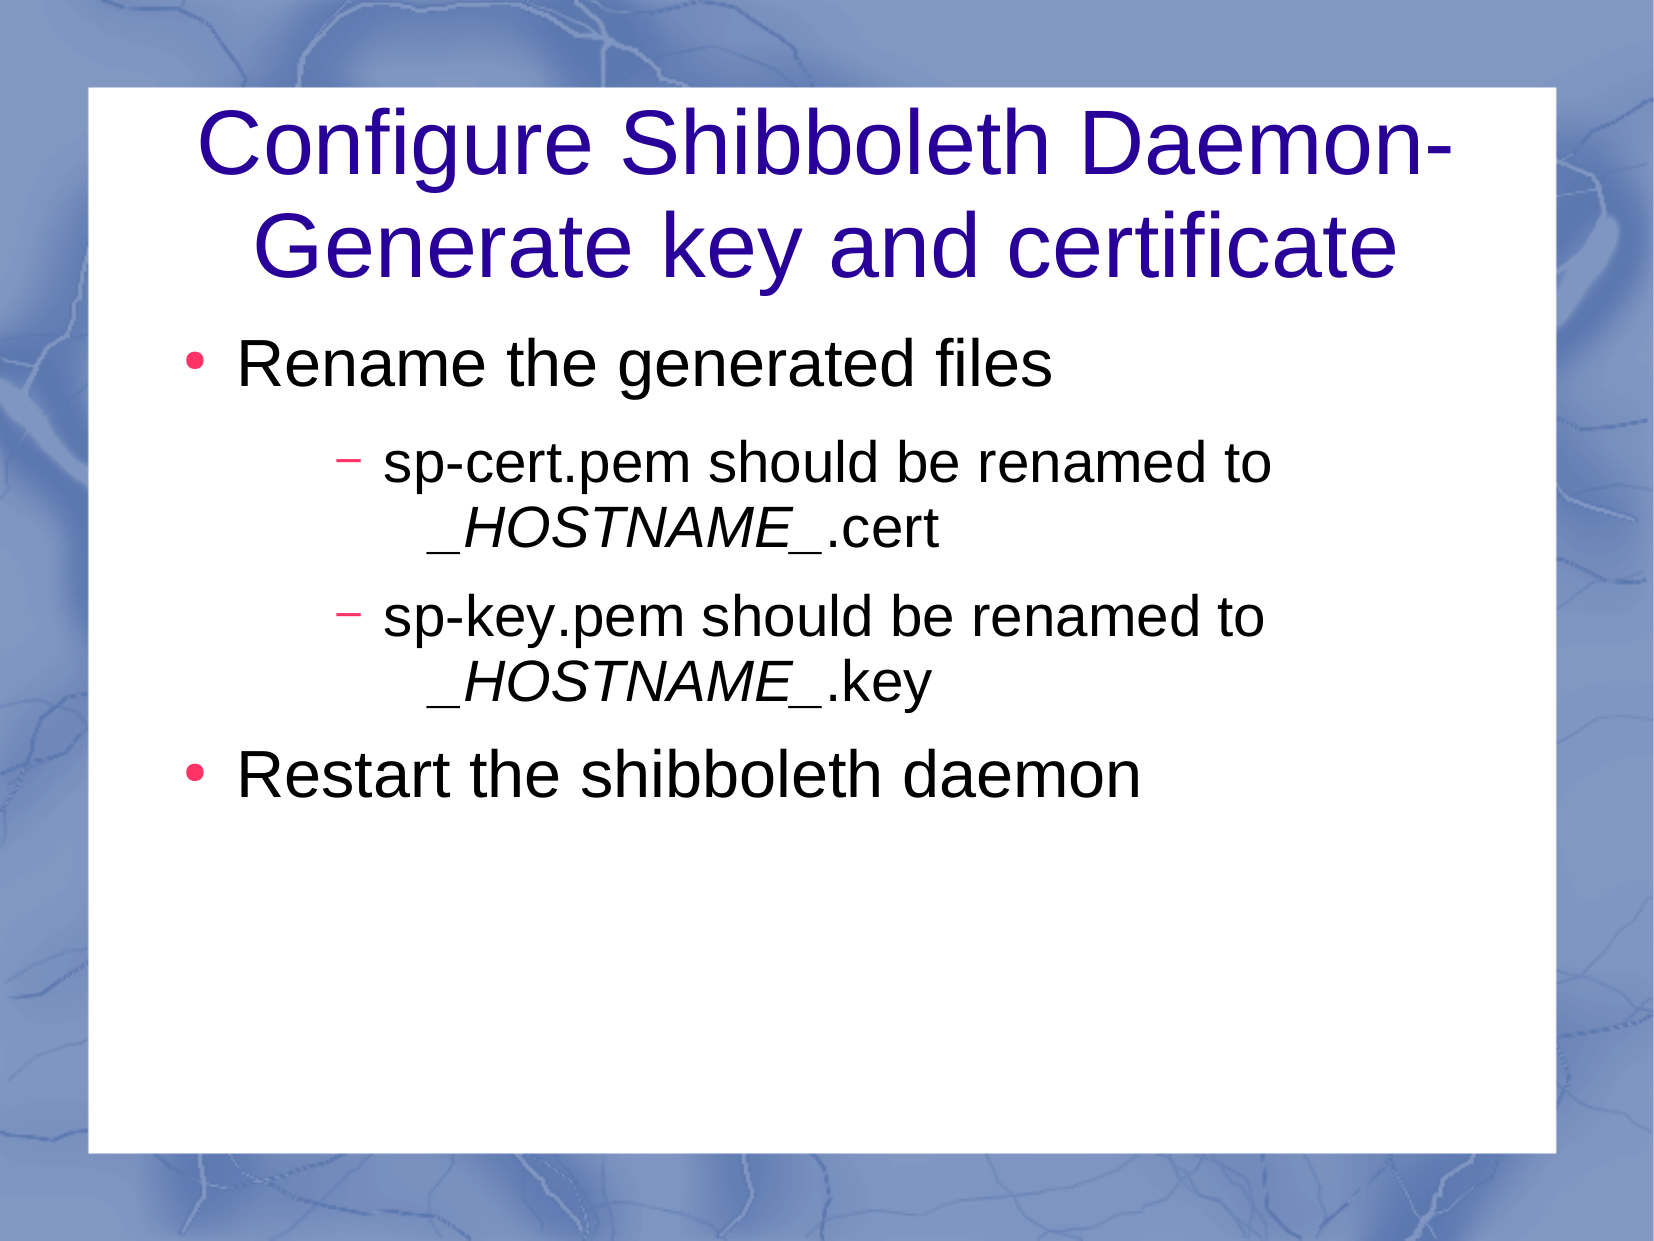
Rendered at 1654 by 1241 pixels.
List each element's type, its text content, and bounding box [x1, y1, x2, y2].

list Rename the generated files sp-cert.pem should be renamed to _HOSTNAME_.cert sp-key.pem should be renamed to _HOSTNAME_.key Restart the shibboleth daemon [147, 325, 1506, 996]
picture [0, 0, 1654, 1241]
title Configure Shibboleth Daemon- Generate key and certificate [118, 91, 1536, 297]
